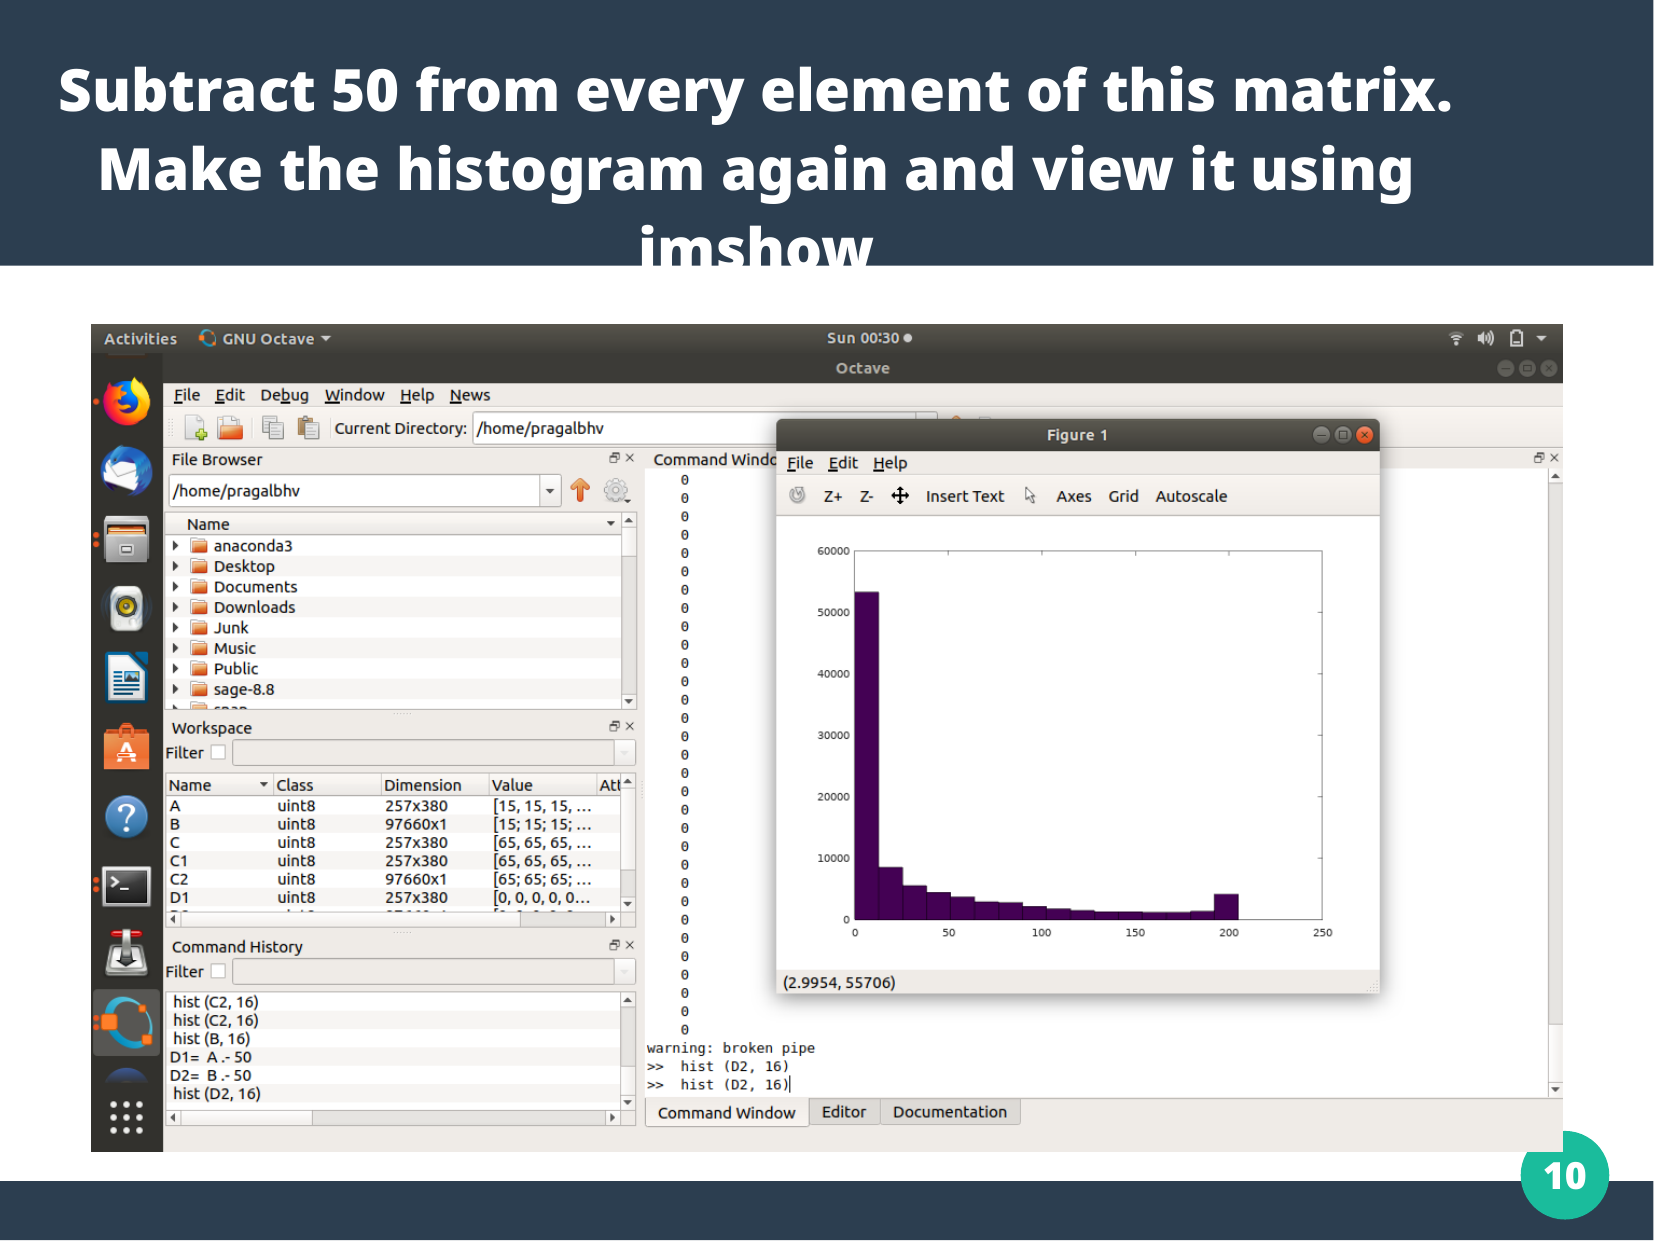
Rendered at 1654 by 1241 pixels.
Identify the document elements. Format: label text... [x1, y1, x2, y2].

title Subtract 50 from every element of this matrix. Make the histogram again and view it using imshow [59, 49, 1595, 207]
picture [91, 324, 1563, 1152]
